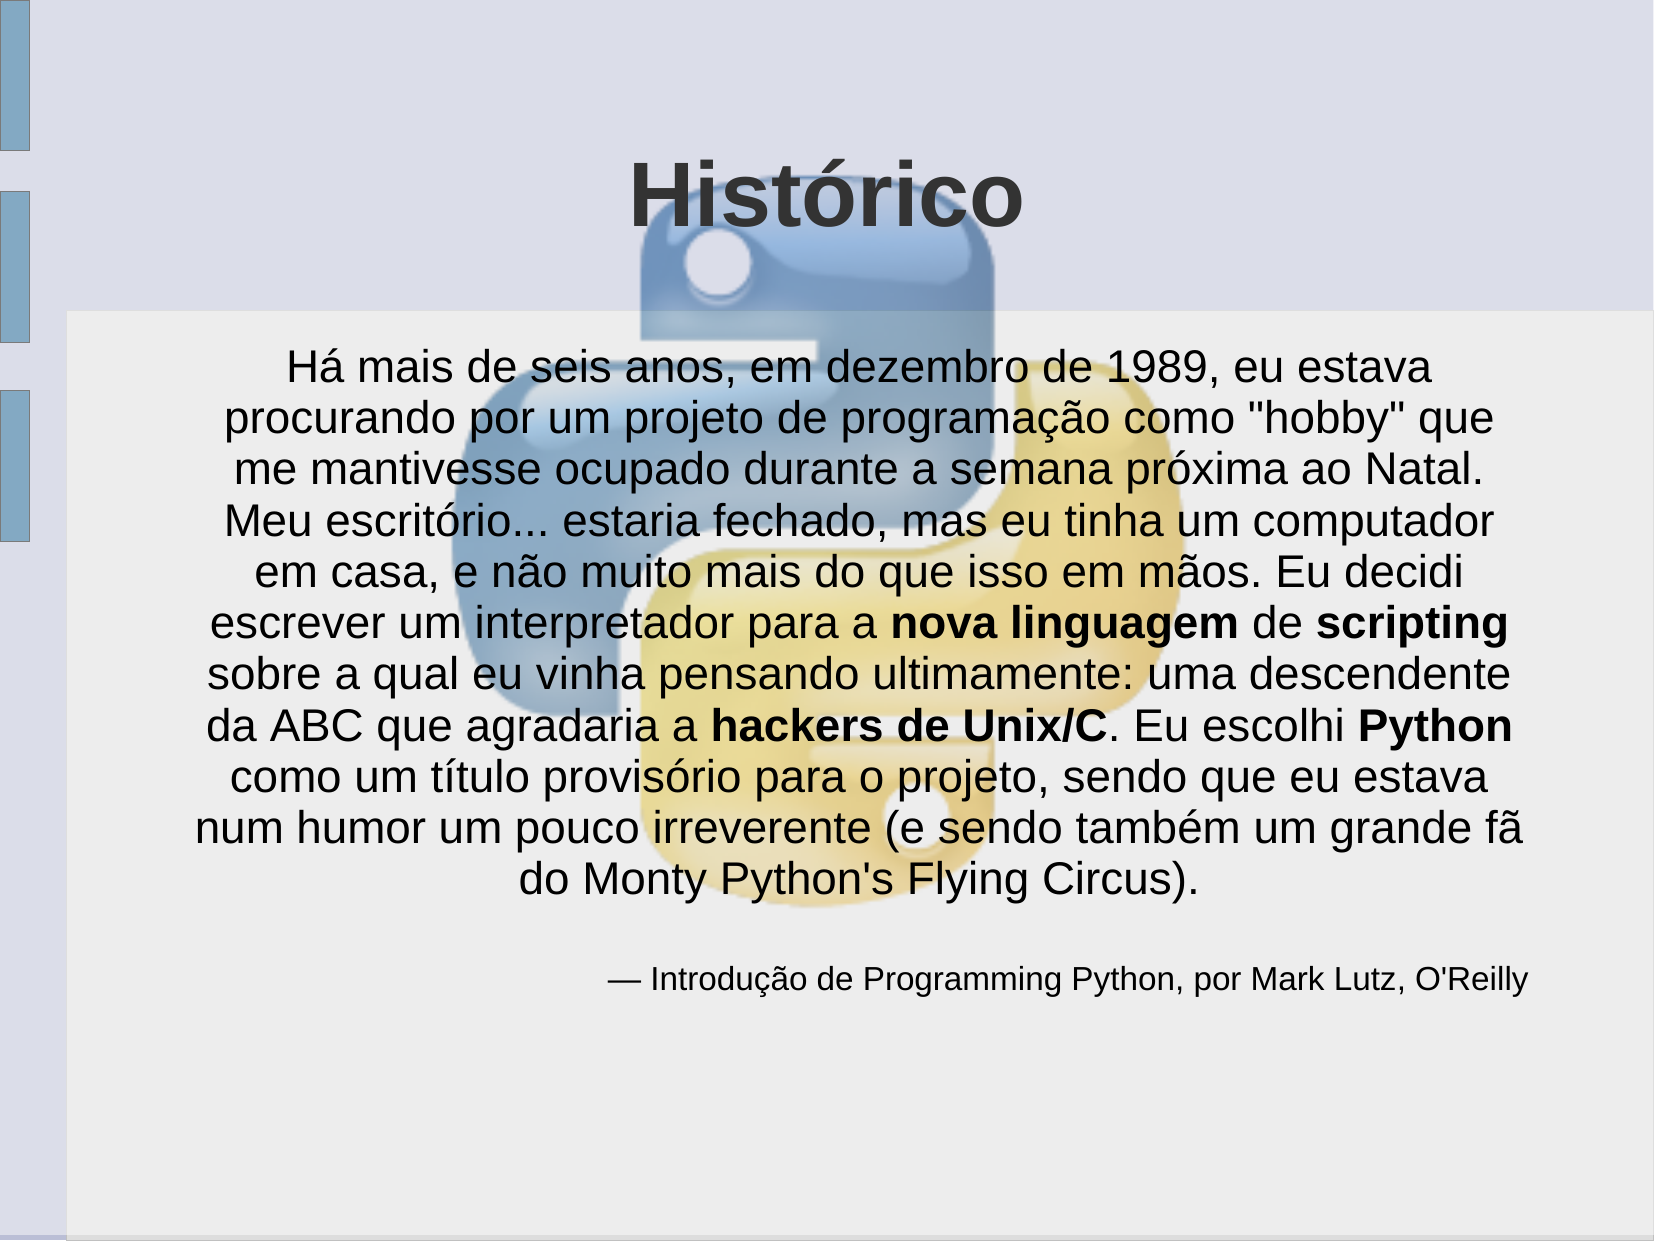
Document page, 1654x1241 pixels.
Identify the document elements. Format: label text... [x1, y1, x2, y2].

list Há mais de seis anos, em dezembro de 1989, eu estava procurando por um projeto de programação como "hobby" que me mantivesse ocupado durante a semana próxima ao Natal. Meu escritório... estaria fechado, mas eu tinha um computador em casa, e não muito mais do que isso em mãos. Eu decidi escrever um interpretador para a nova linguagem de scripting sobre a qual eu vinha pensando ultimamente: uma descendente da ABC que agradaria a hackers de Unix/C. Eu escolhi Python como um título provisório para o projeto, sendo que eu estava num humor um pouco irreverente (e sendo também um grande fã do Monty Python's Flying Circus). — Introdução de Programming Python, por Mark Lutz, O'Reilly [118, 340, 1531, 1123]
picture [0, 0, 1654, 1235]
title Histórico [121, 91, 1534, 299]
